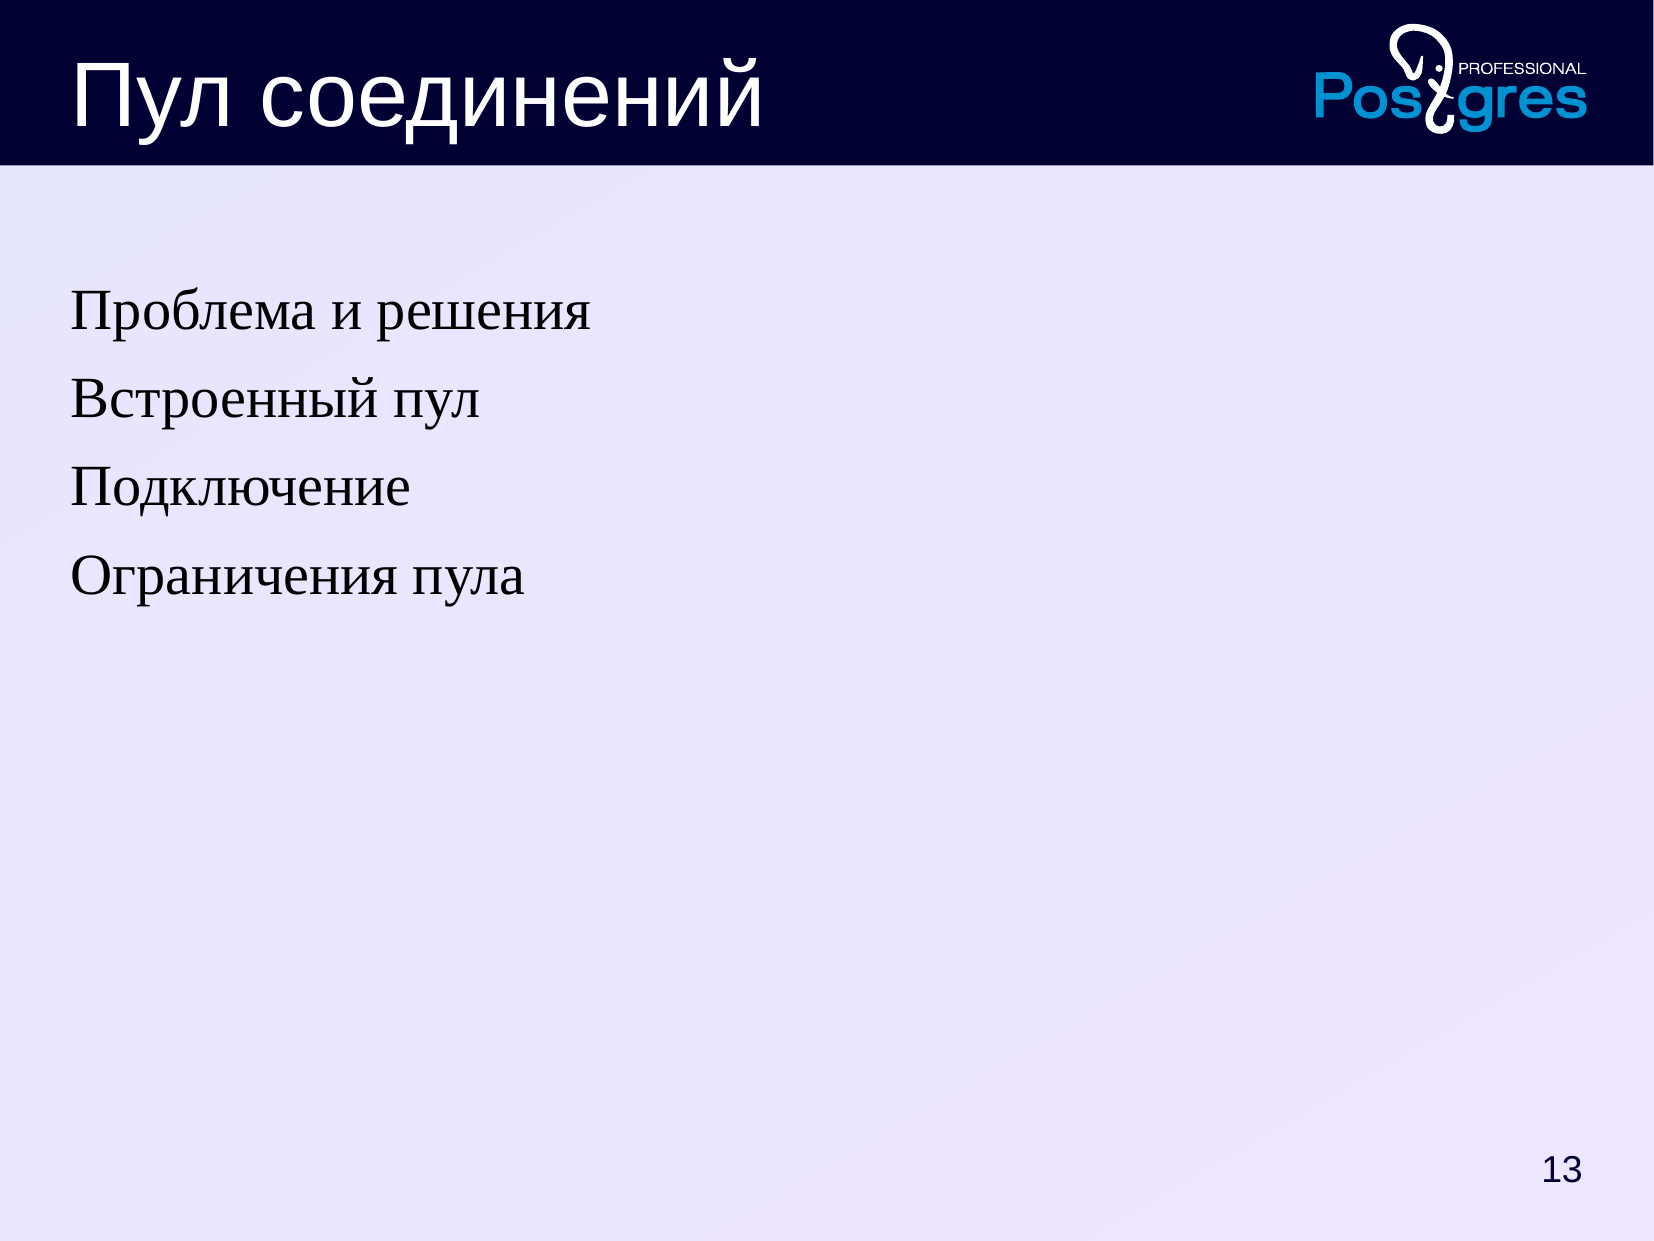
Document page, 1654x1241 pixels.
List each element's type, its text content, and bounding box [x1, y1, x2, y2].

list Проблема и решения Встроенный пул Подключение Ограничения пула [70, 277, 1559, 997]
title Пул соединений [70, 43, 1241, 147]
